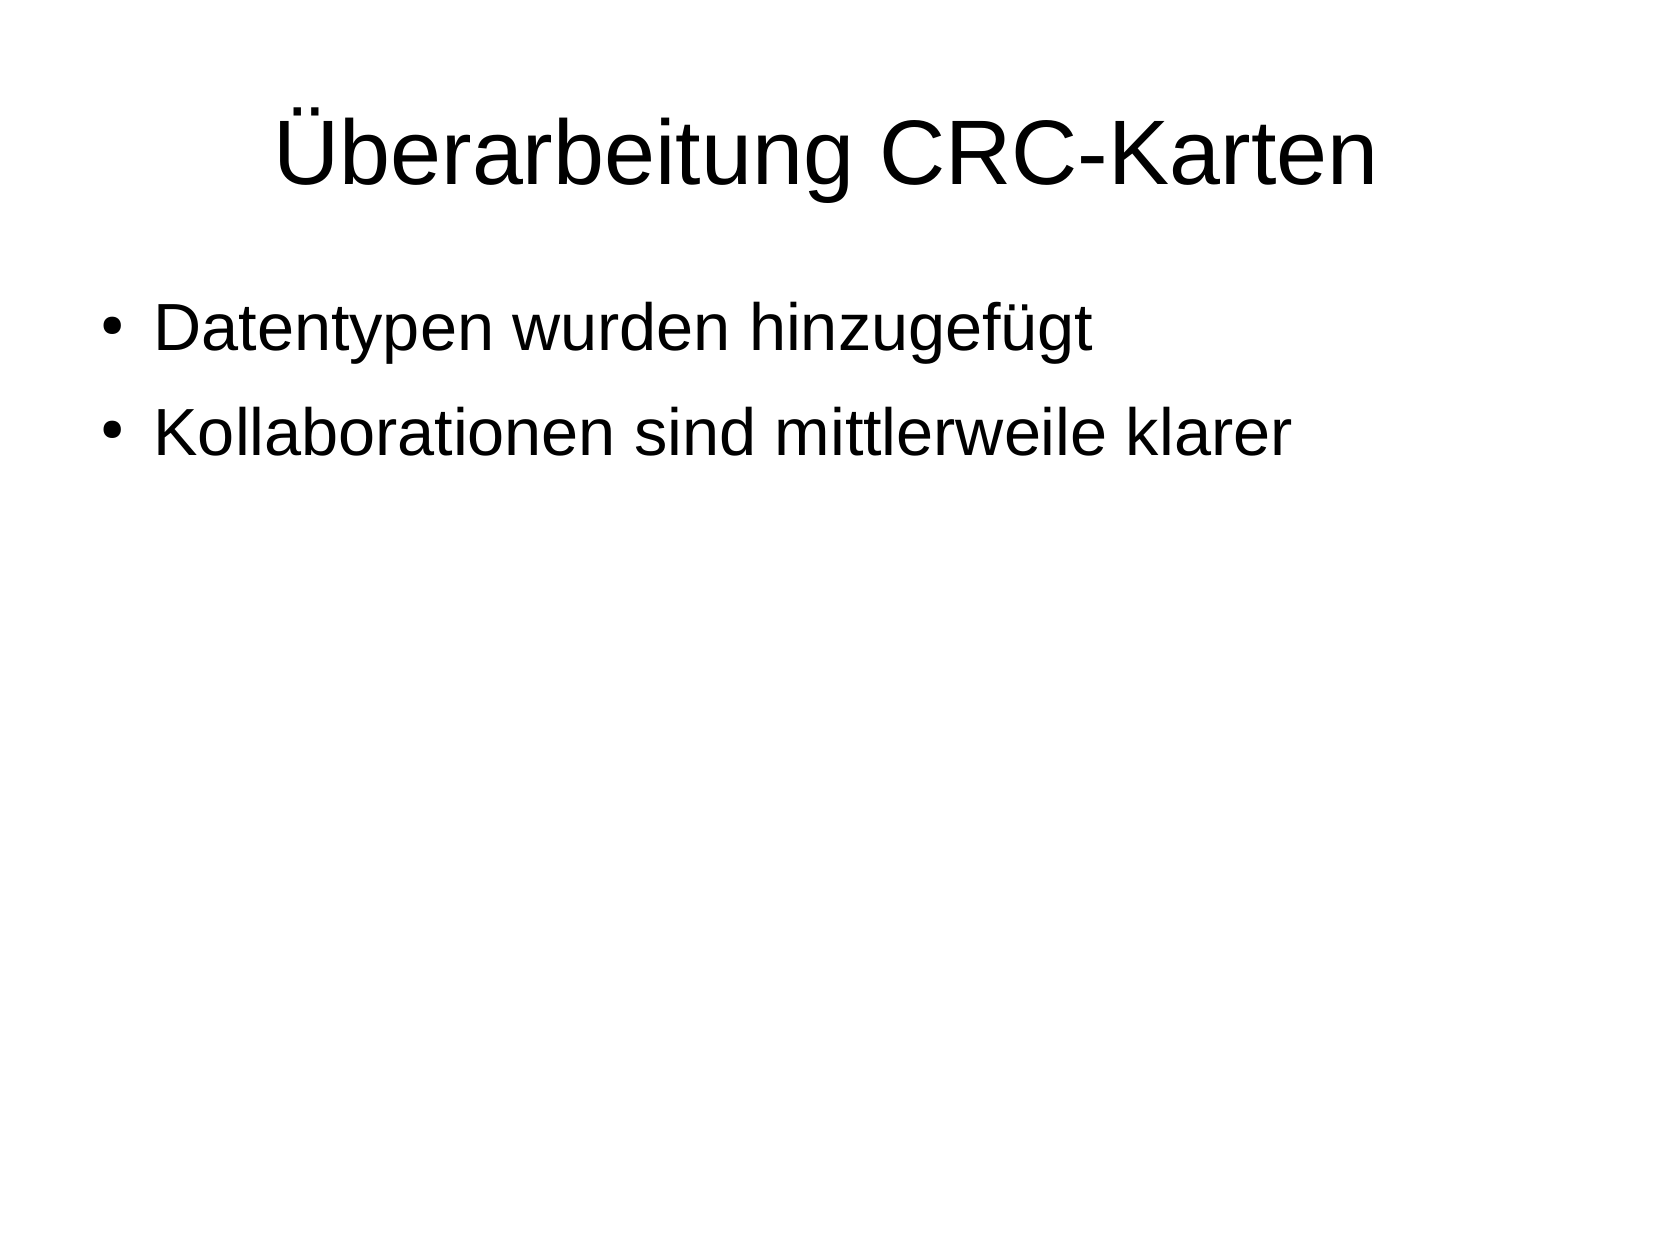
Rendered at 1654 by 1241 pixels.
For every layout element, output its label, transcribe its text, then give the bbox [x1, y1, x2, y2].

list Datentypen wurden hinzugefügt Kollaborationen sind mittlerweile klarer [82, 290, 1571, 1010]
title Überarbeitung CRC-Karten [82, 49, 1571, 257]
